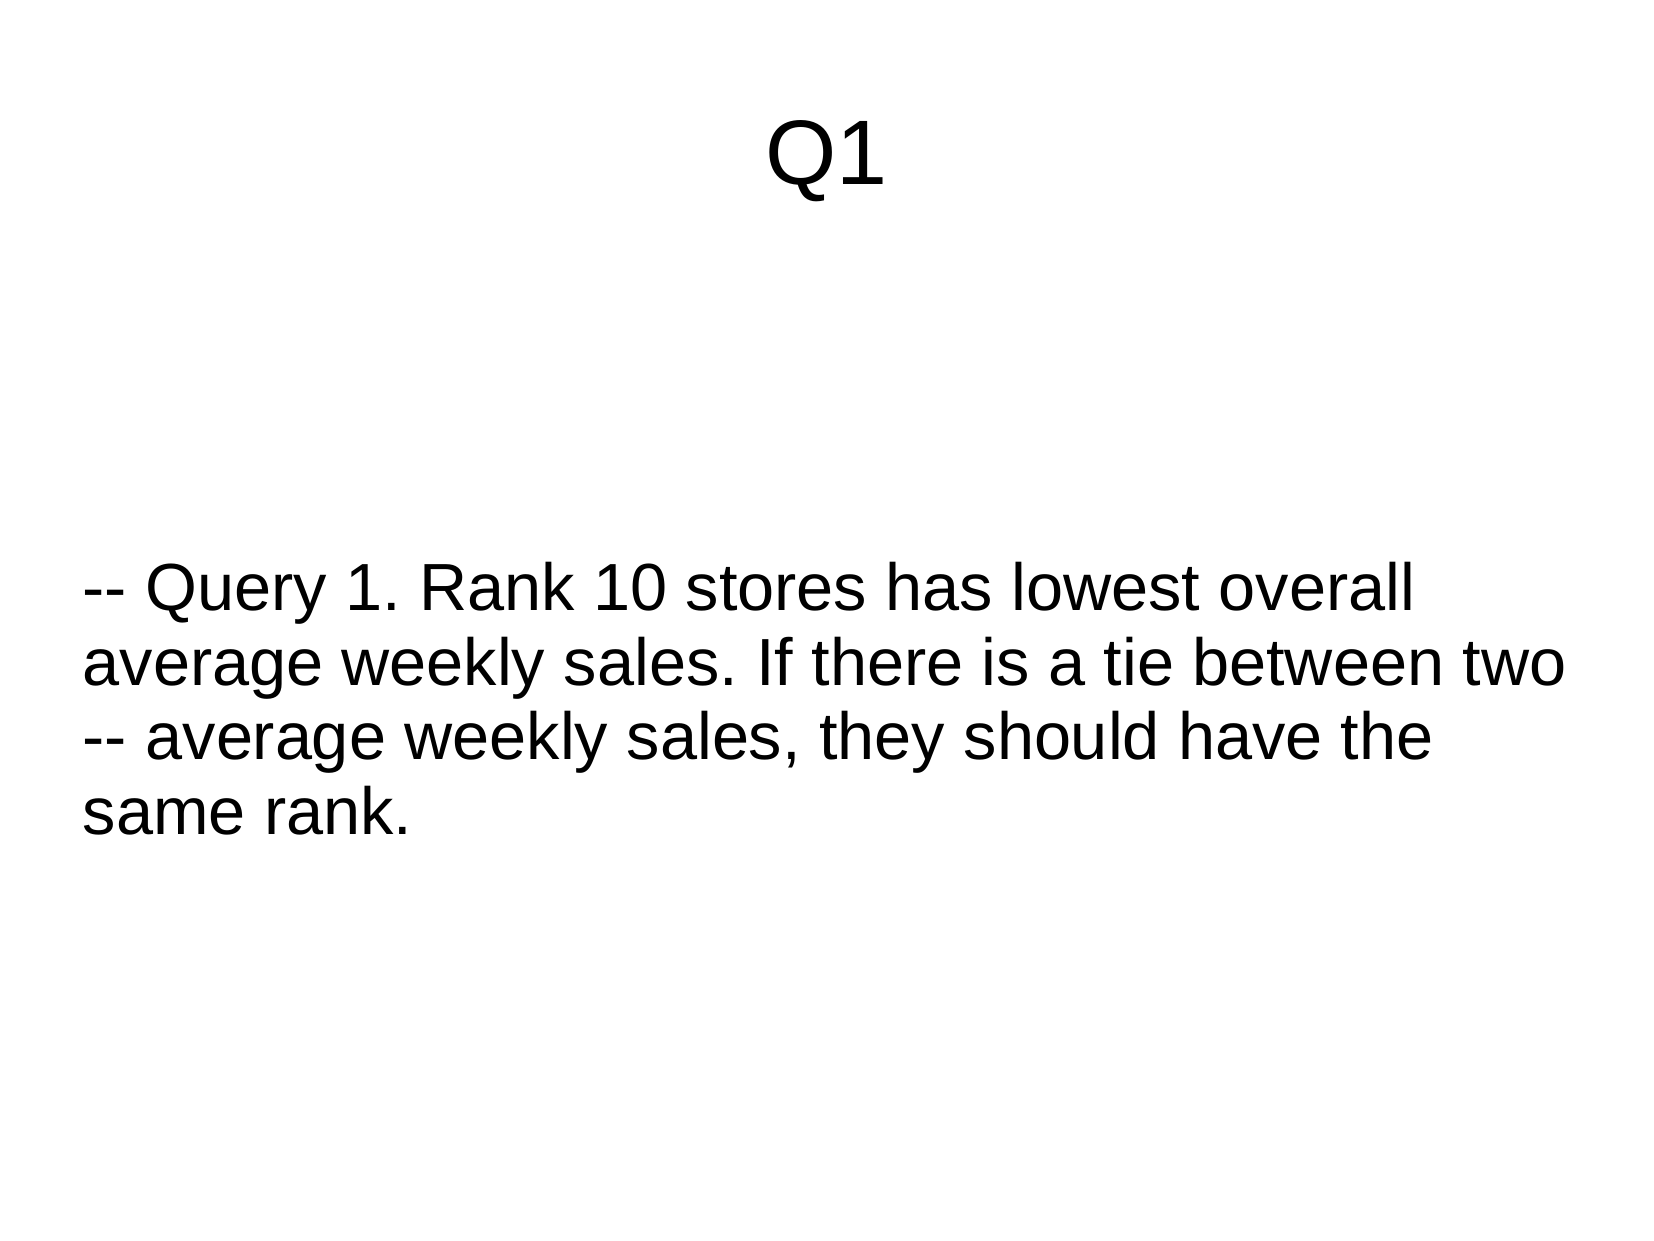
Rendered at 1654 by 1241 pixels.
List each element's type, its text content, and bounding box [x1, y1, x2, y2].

subtitle -- Query 1. Rank 10 stores has lowest overall average weekly sales. If there is a tie between two -- average weekly sales, they should have the same rank. [82, 290, 1571, 1109]
title Q1 [82, 49, 1571, 257]
